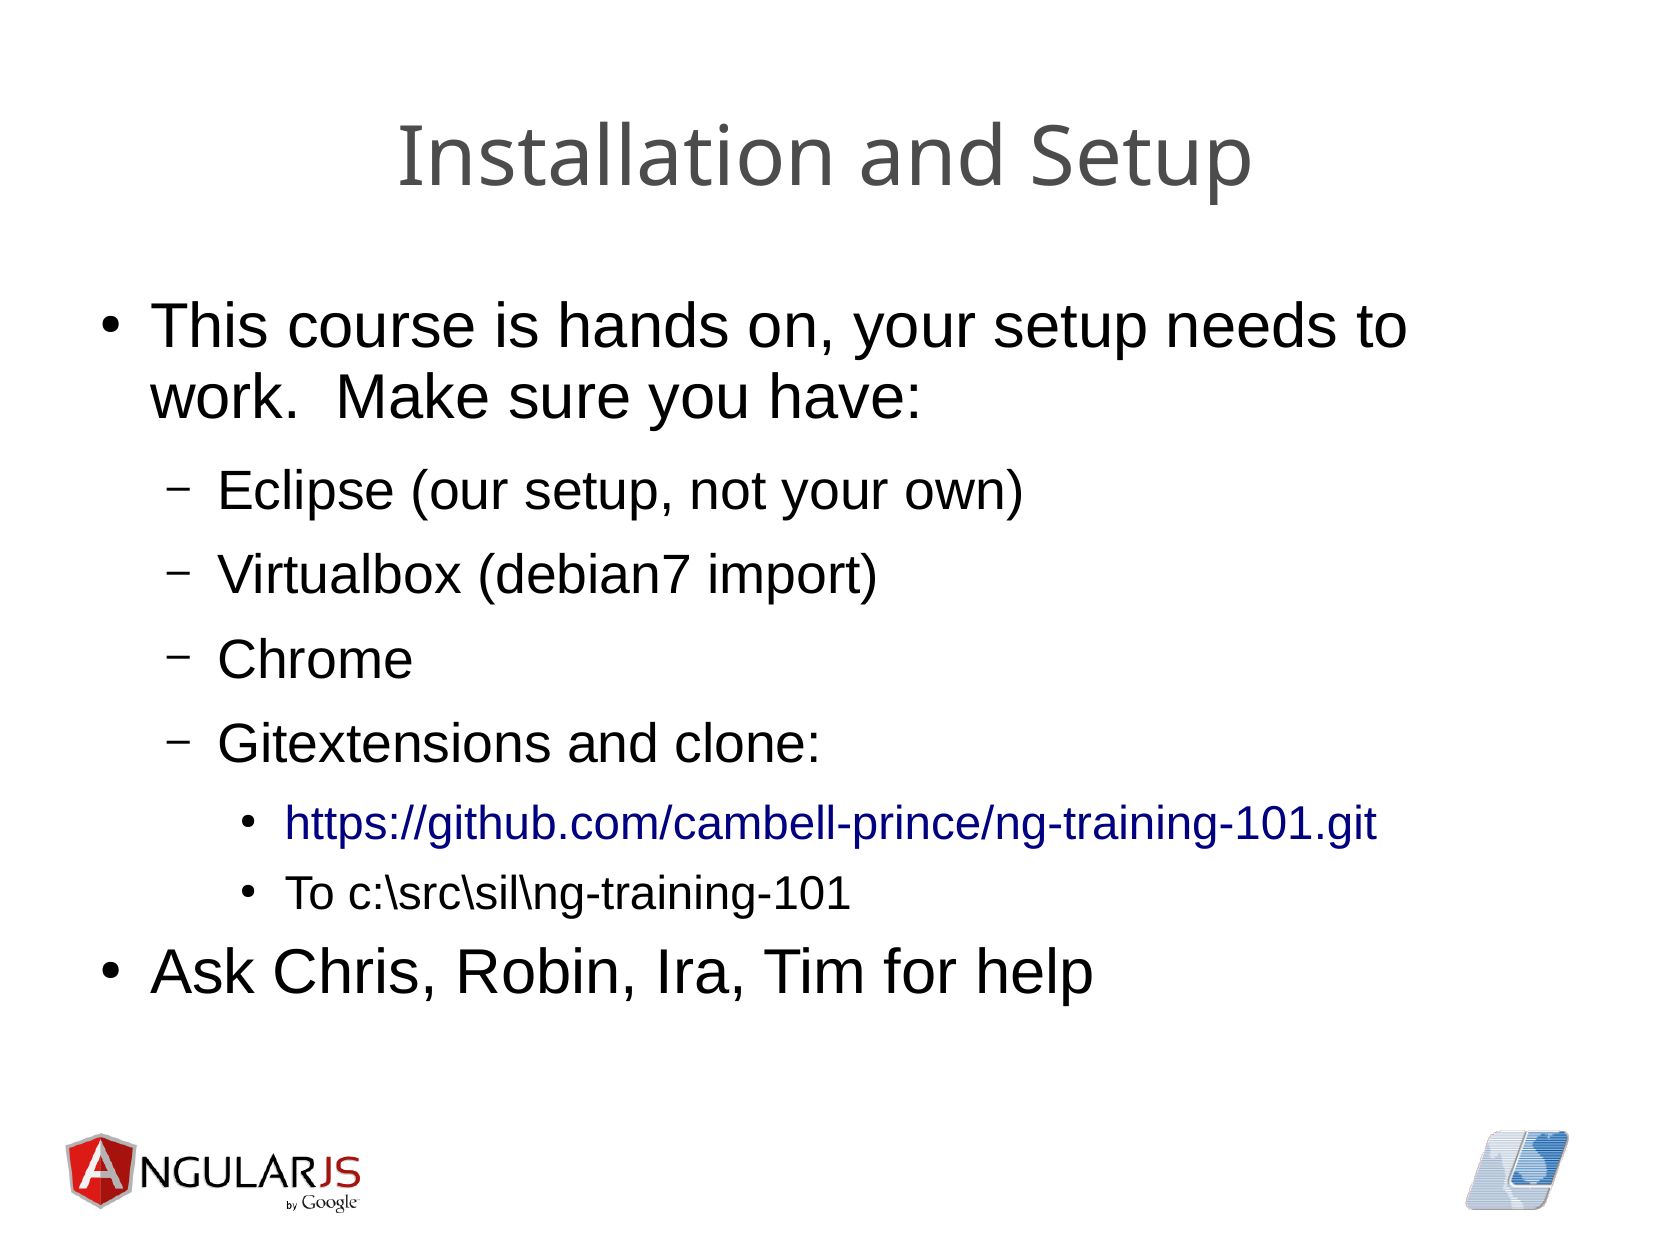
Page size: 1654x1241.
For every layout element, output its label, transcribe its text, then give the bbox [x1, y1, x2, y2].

picture [1461, 1129, 1571, 1210]
picture [59, 1091, 367, 1241]
list This course is hands on, your setup needs to work. Make sure you have: Eclipse (our setup, not your own) Virtualbox (debian7 import) Chrome Gitextensions and clone: https://github.com/cambell-prince/ng-training-101.git To c:\src\sil\ng-training-101 Ask Chris, Robin, Ira, Tim for help [82, 290, 1538, 1010]
title Installation and Setup [82, 49, 1571, 257]
